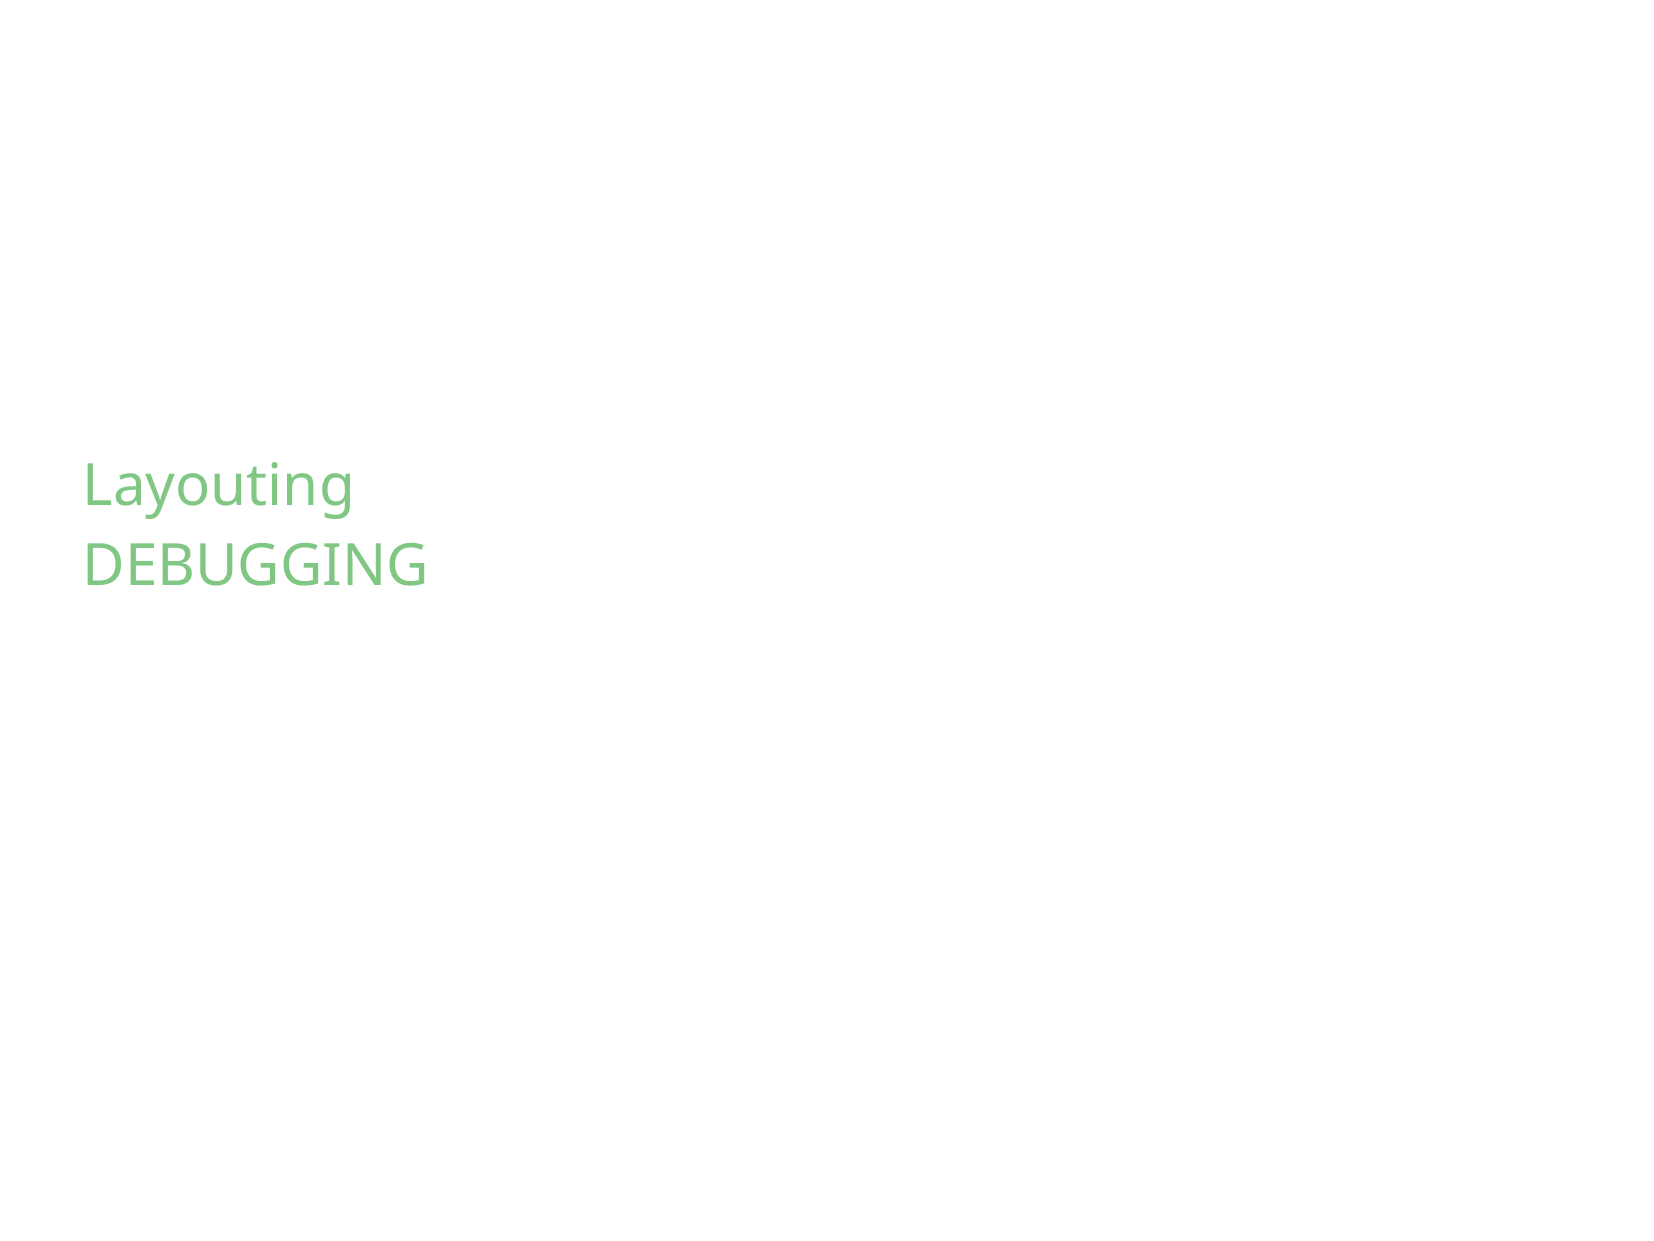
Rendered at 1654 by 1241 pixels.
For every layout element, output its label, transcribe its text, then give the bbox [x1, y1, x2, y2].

title Layouting DEBUGGING [82, 419, 1571, 627]
